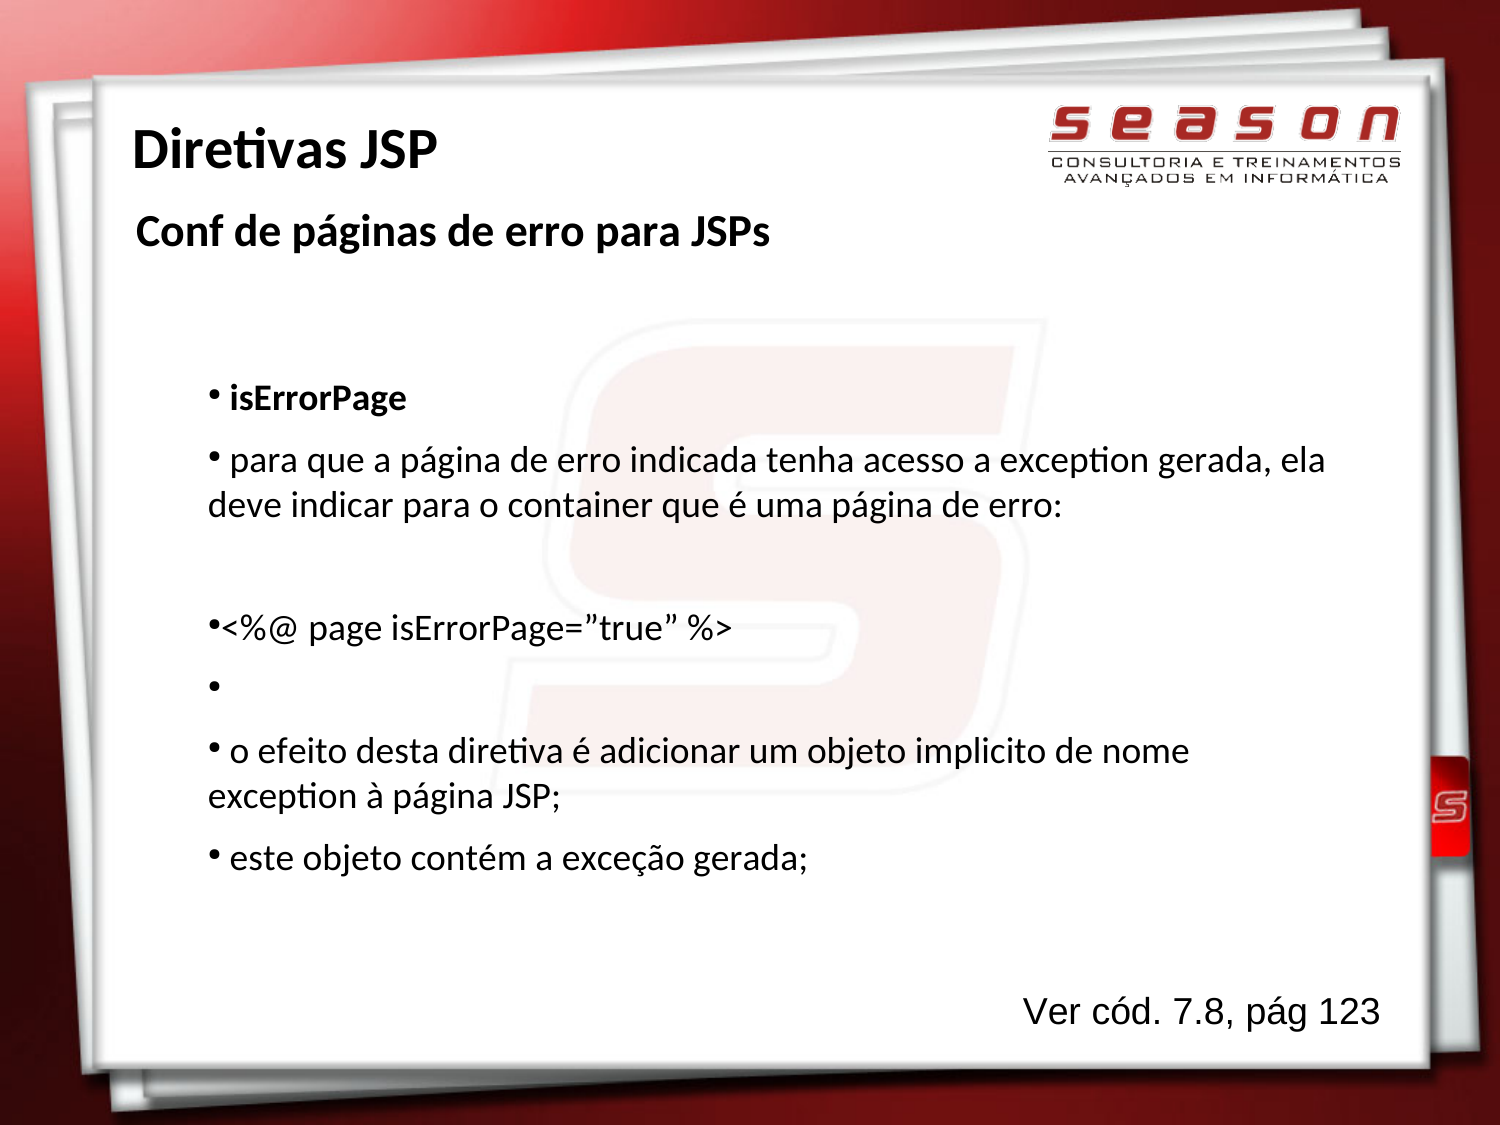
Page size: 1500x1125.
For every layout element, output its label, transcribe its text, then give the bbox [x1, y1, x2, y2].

text_box Ver cód. 7.8, pág 123 [708, 979, 1396, 1040]
text_box Conf de páginas de erro para JSPs [119, 200, 1240, 256]
text_box isErrorPage para que a página de erro indicada tenha acesso a exception gerada, ela deve indicar para o container que é uma página de erro: <%@ page isErrorPage=”true” %> o efeito desta diretiva é adicionar um objeto implicito de nome exception à página JSP; este objeto contém a exceção gerada; [207, 350, 1328, 901]
title Diretivas JSP [118, 33, 1394, 257]
picture [0, 0, 1500, 1125]
